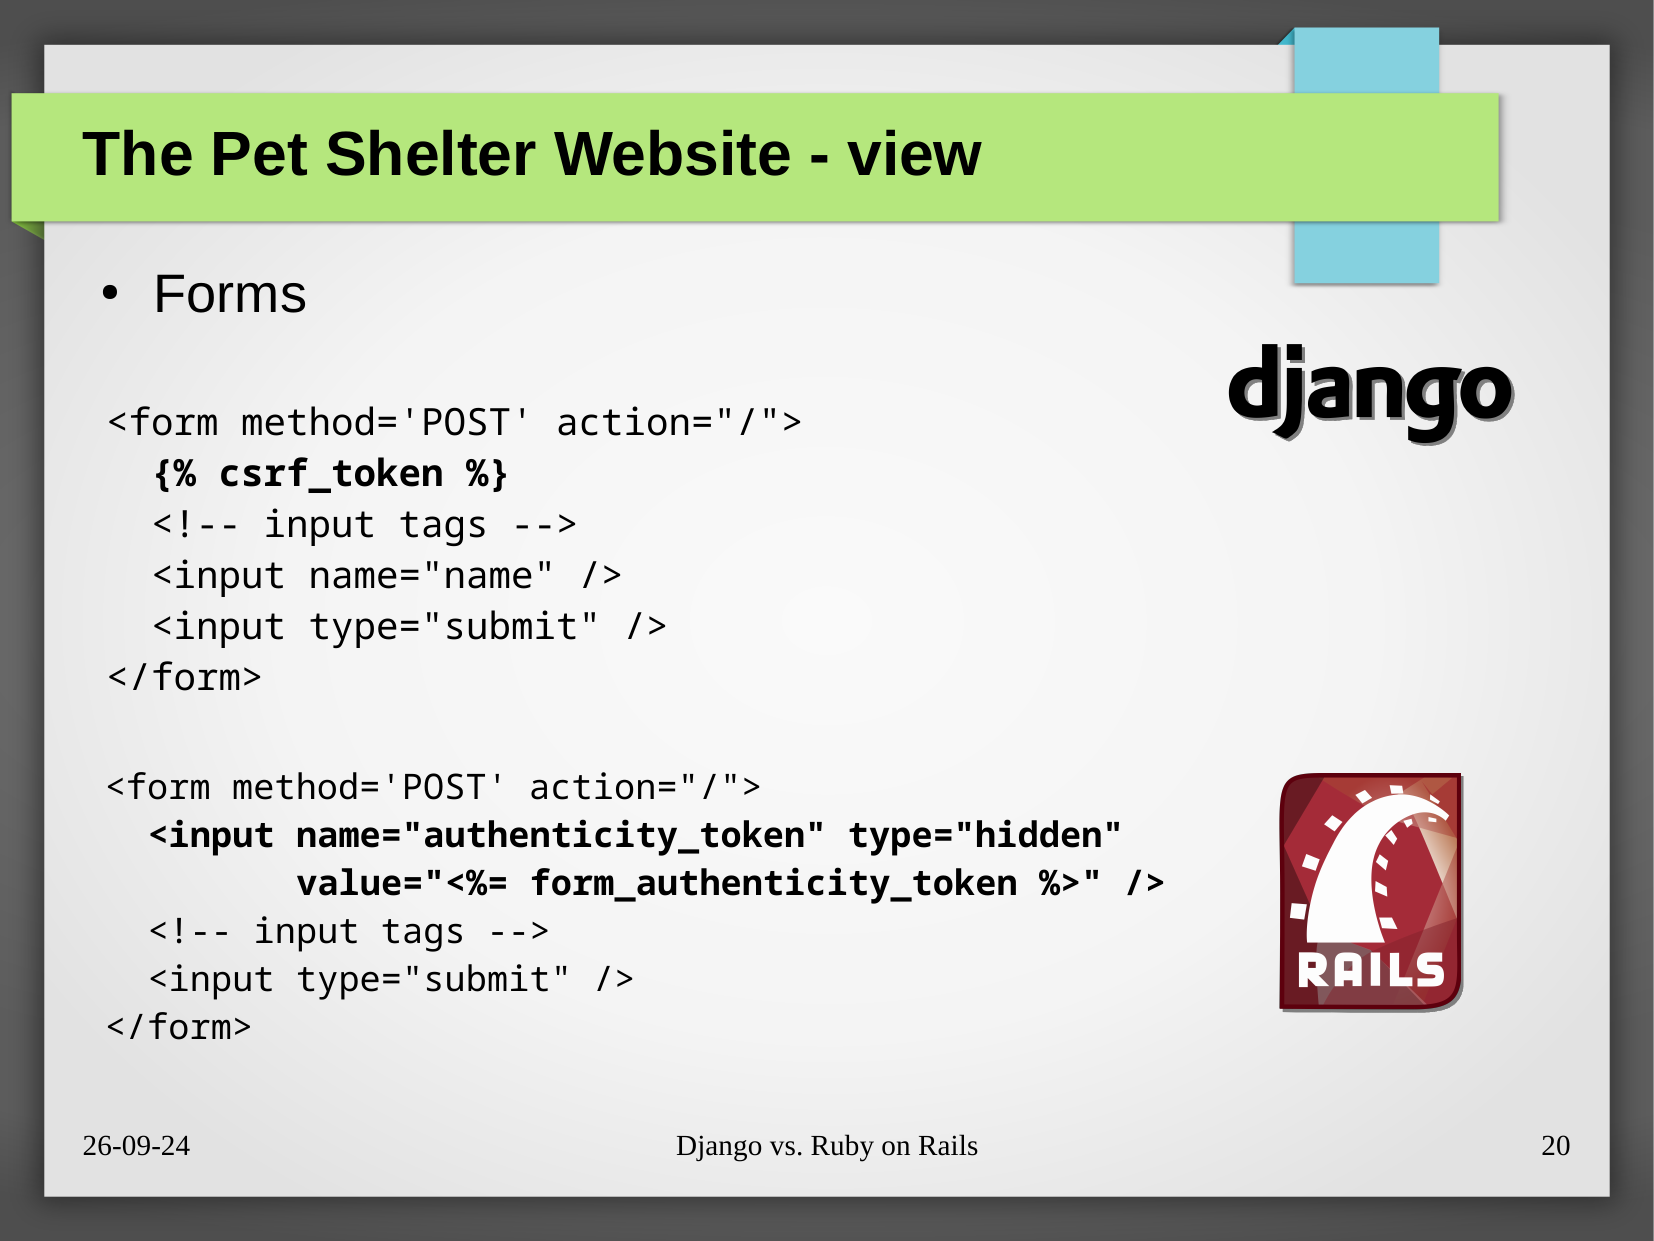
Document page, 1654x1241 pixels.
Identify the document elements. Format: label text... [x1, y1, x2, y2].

picture [0, 0, 1654, 1241]
list Forms [82, 263, 1571, 337]
list <form method='POST' action="/"> <input name="authenticity_token" type="hidden" value="<%= form_authenticity_token %>" /> <!-- input tags --> <input type="submit" /> </form> [82, 732, 1571, 1052]
list <form method='POST' action="/"> {% csrf_token %} <!-- input tags --> <input name="name" /> <input type="submit" /> </form> [82, 366, 1571, 727]
title The Pet Shelter Website - view [82, 94, 1264, 213]
